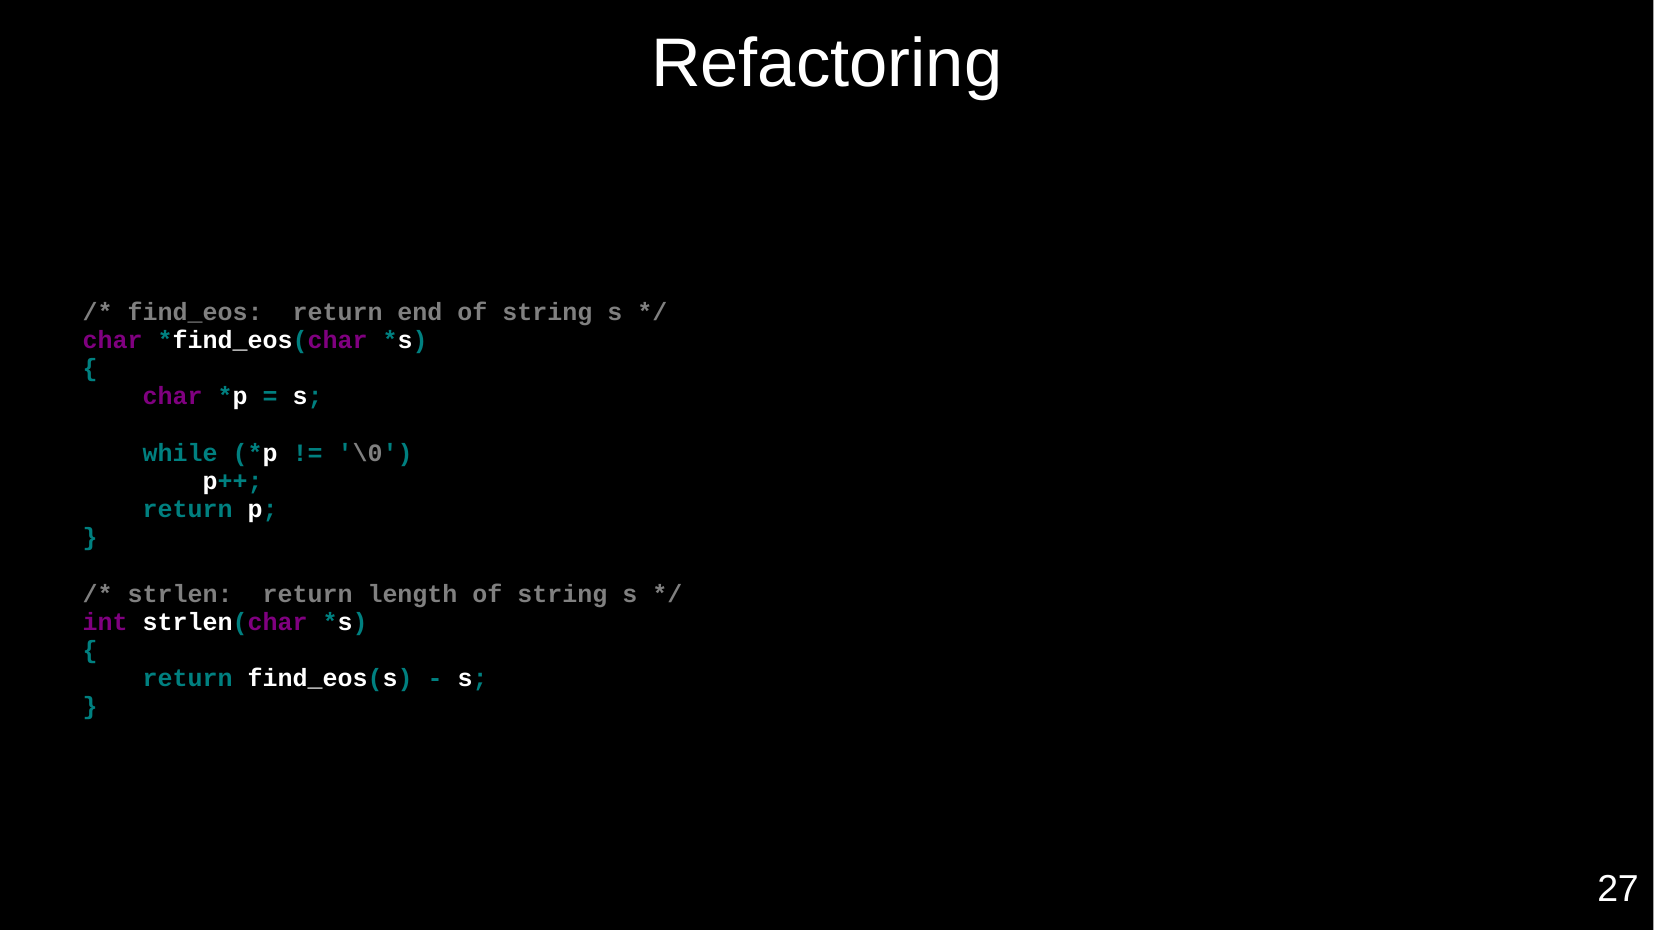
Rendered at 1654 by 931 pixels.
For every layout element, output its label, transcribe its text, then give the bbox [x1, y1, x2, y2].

text_box <number> [1024, 860, 1654, 931]
title Refactoring [82, 4, 1571, 121]
subtitle /* find_eos: return end of string s */ char *find_eos(char *s) { char *p = s; while (*p != '\0') p++; return p; } /* strlen: return length of string s */ int strlen(char *s) { return find_eos(s) - s; } [82, 132, 1571, 889]
